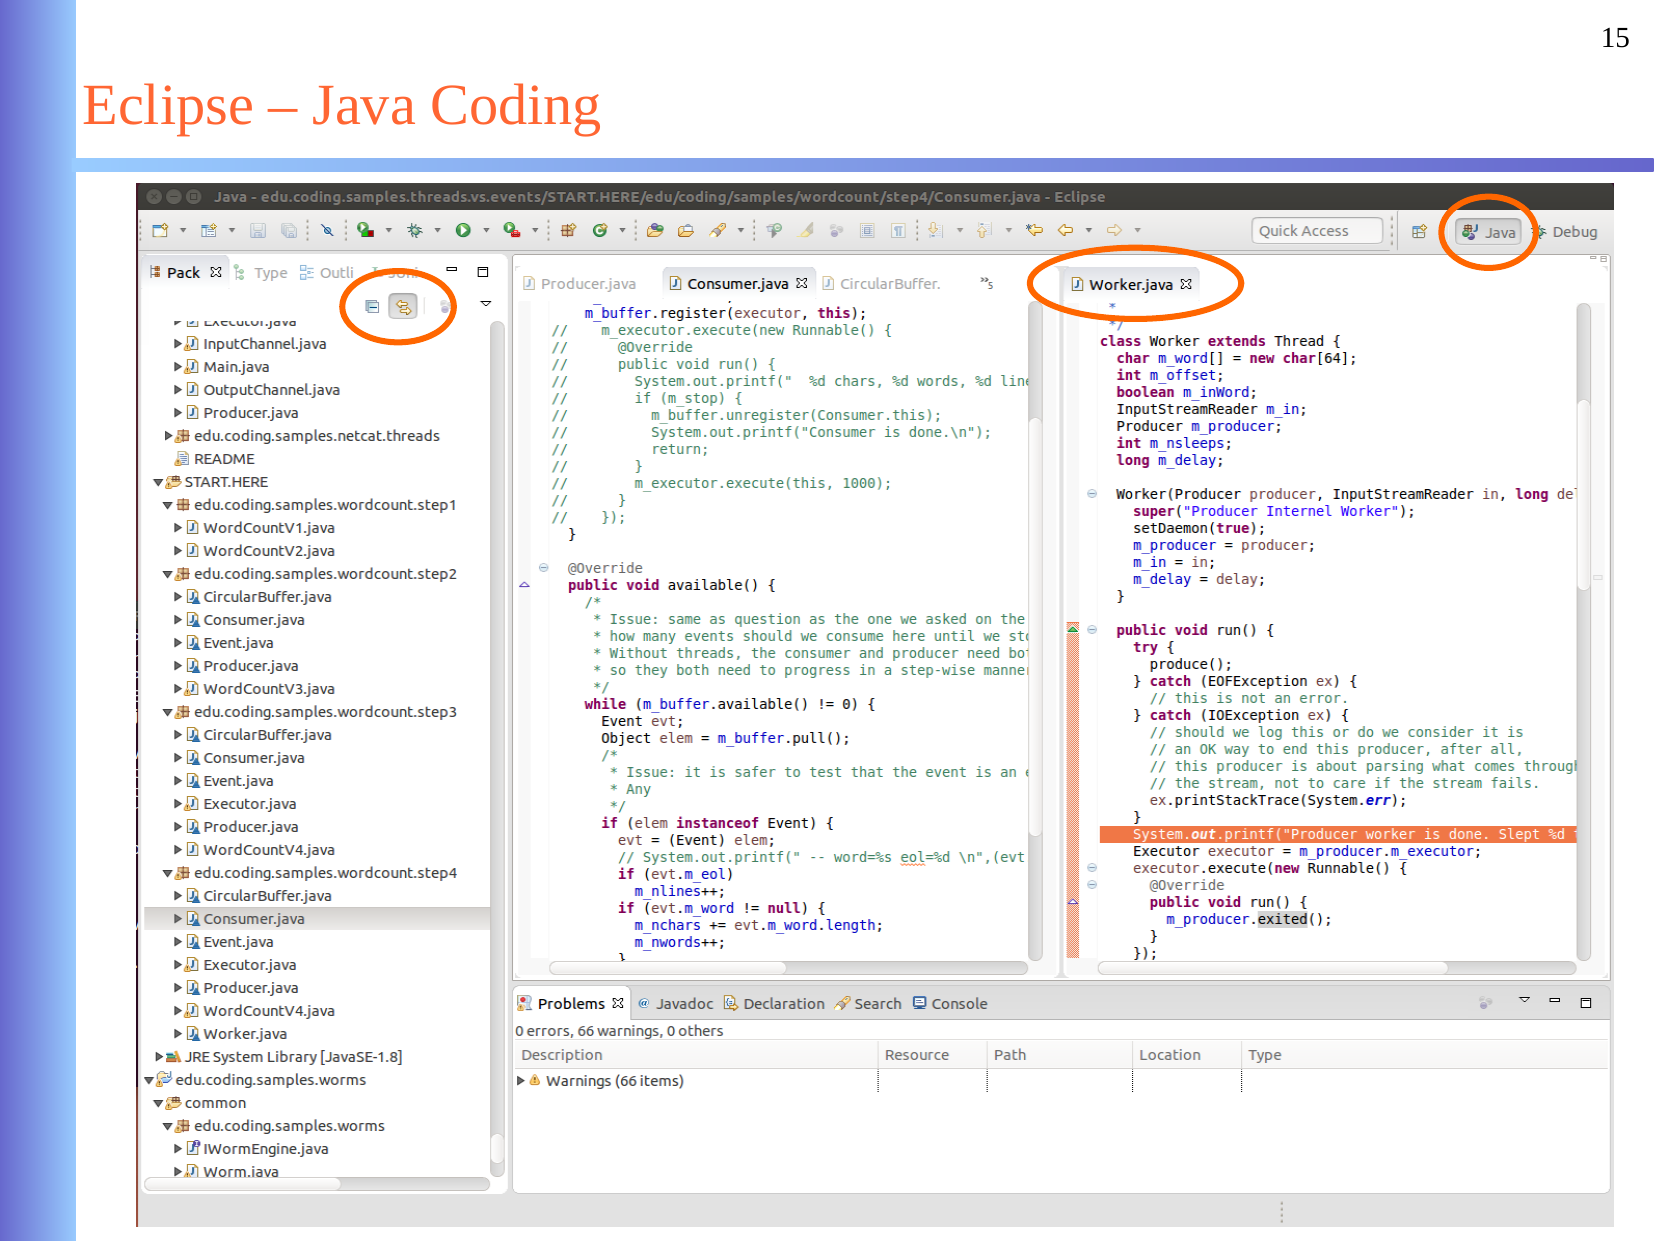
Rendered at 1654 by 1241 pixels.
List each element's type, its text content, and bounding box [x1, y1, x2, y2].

title Eclipse – Java Coding [82, 49, 1571, 161]
picture [136, 183, 1614, 1227]
